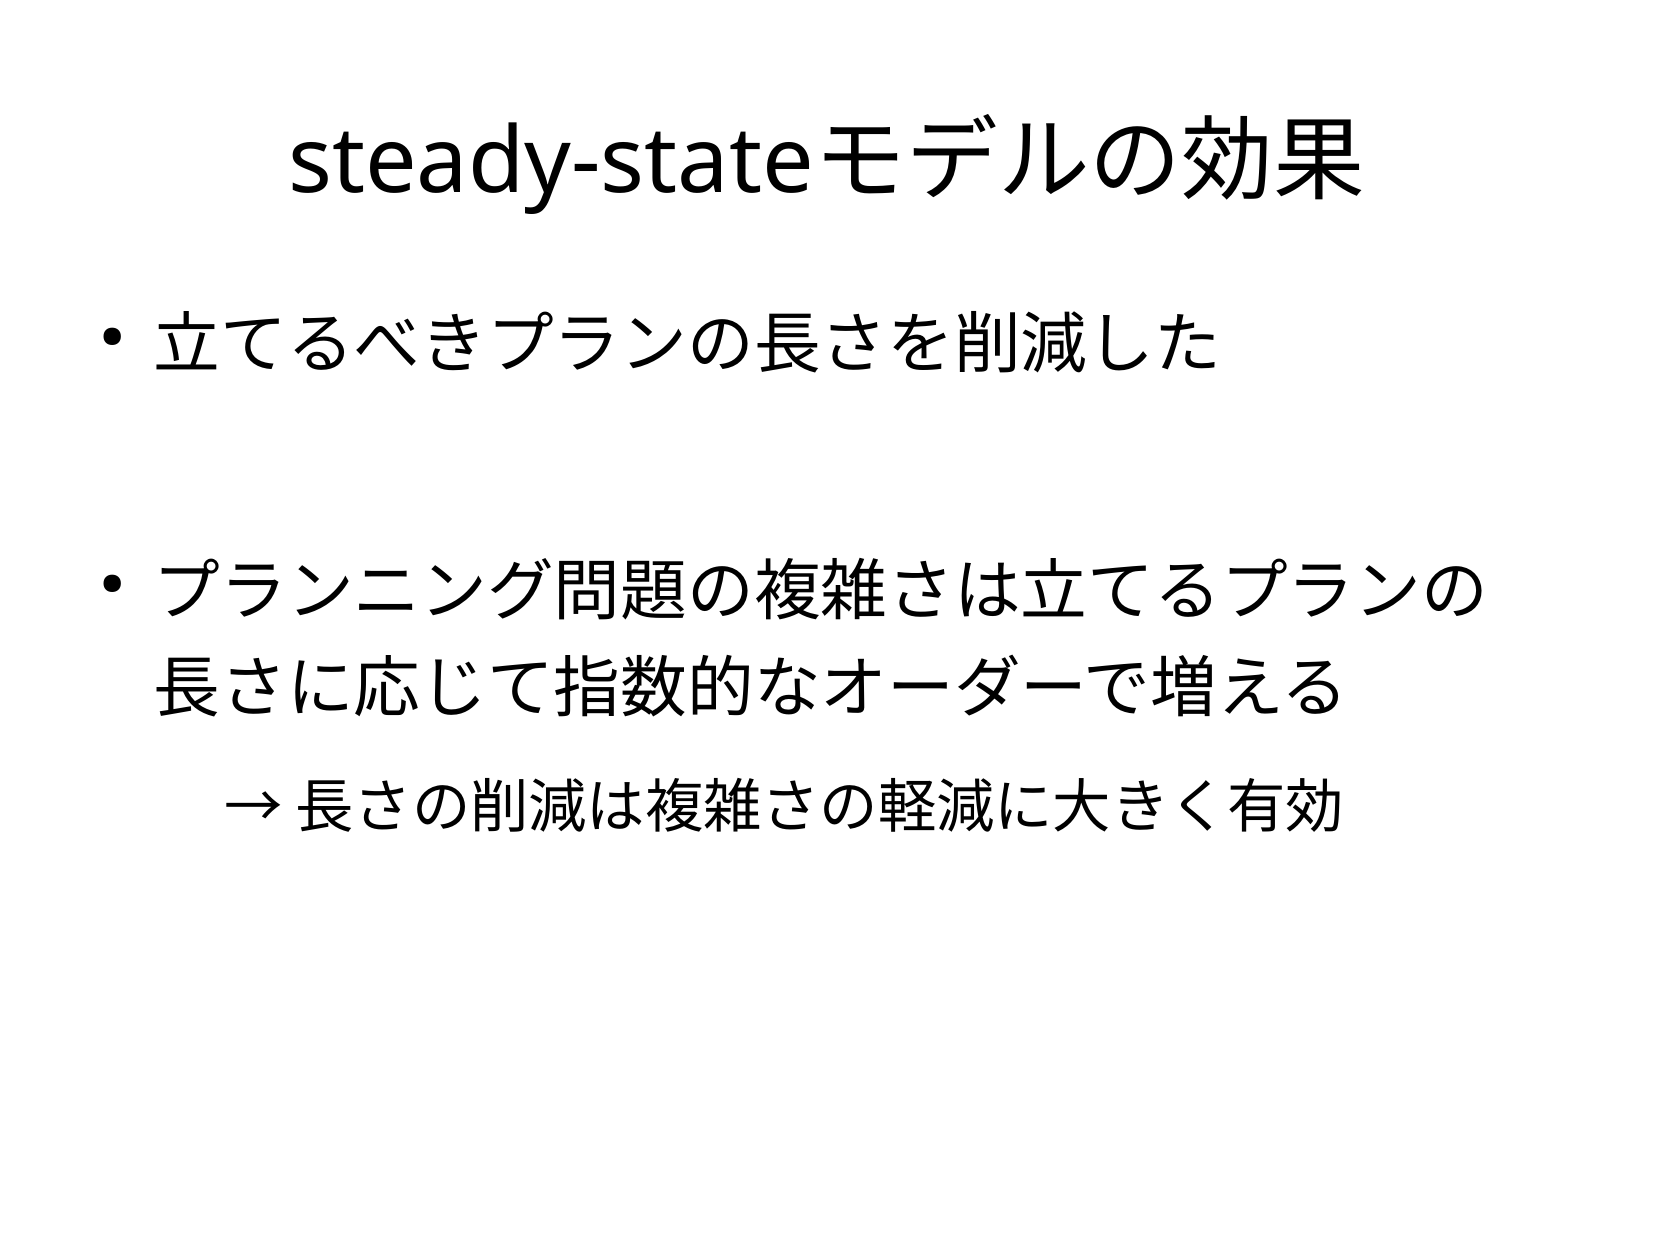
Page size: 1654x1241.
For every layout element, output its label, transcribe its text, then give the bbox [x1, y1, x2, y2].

title steady-stateモデルの効果 [82, 49, 1571, 257]
list 立てるべきプランの長さを削減した プランニング問題の複雑さは立てるプランの長さに応じて指数的なオーダーで増える → 長さの削減は複雑さの軽減に大きく有効 [82, 290, 1538, 1010]
